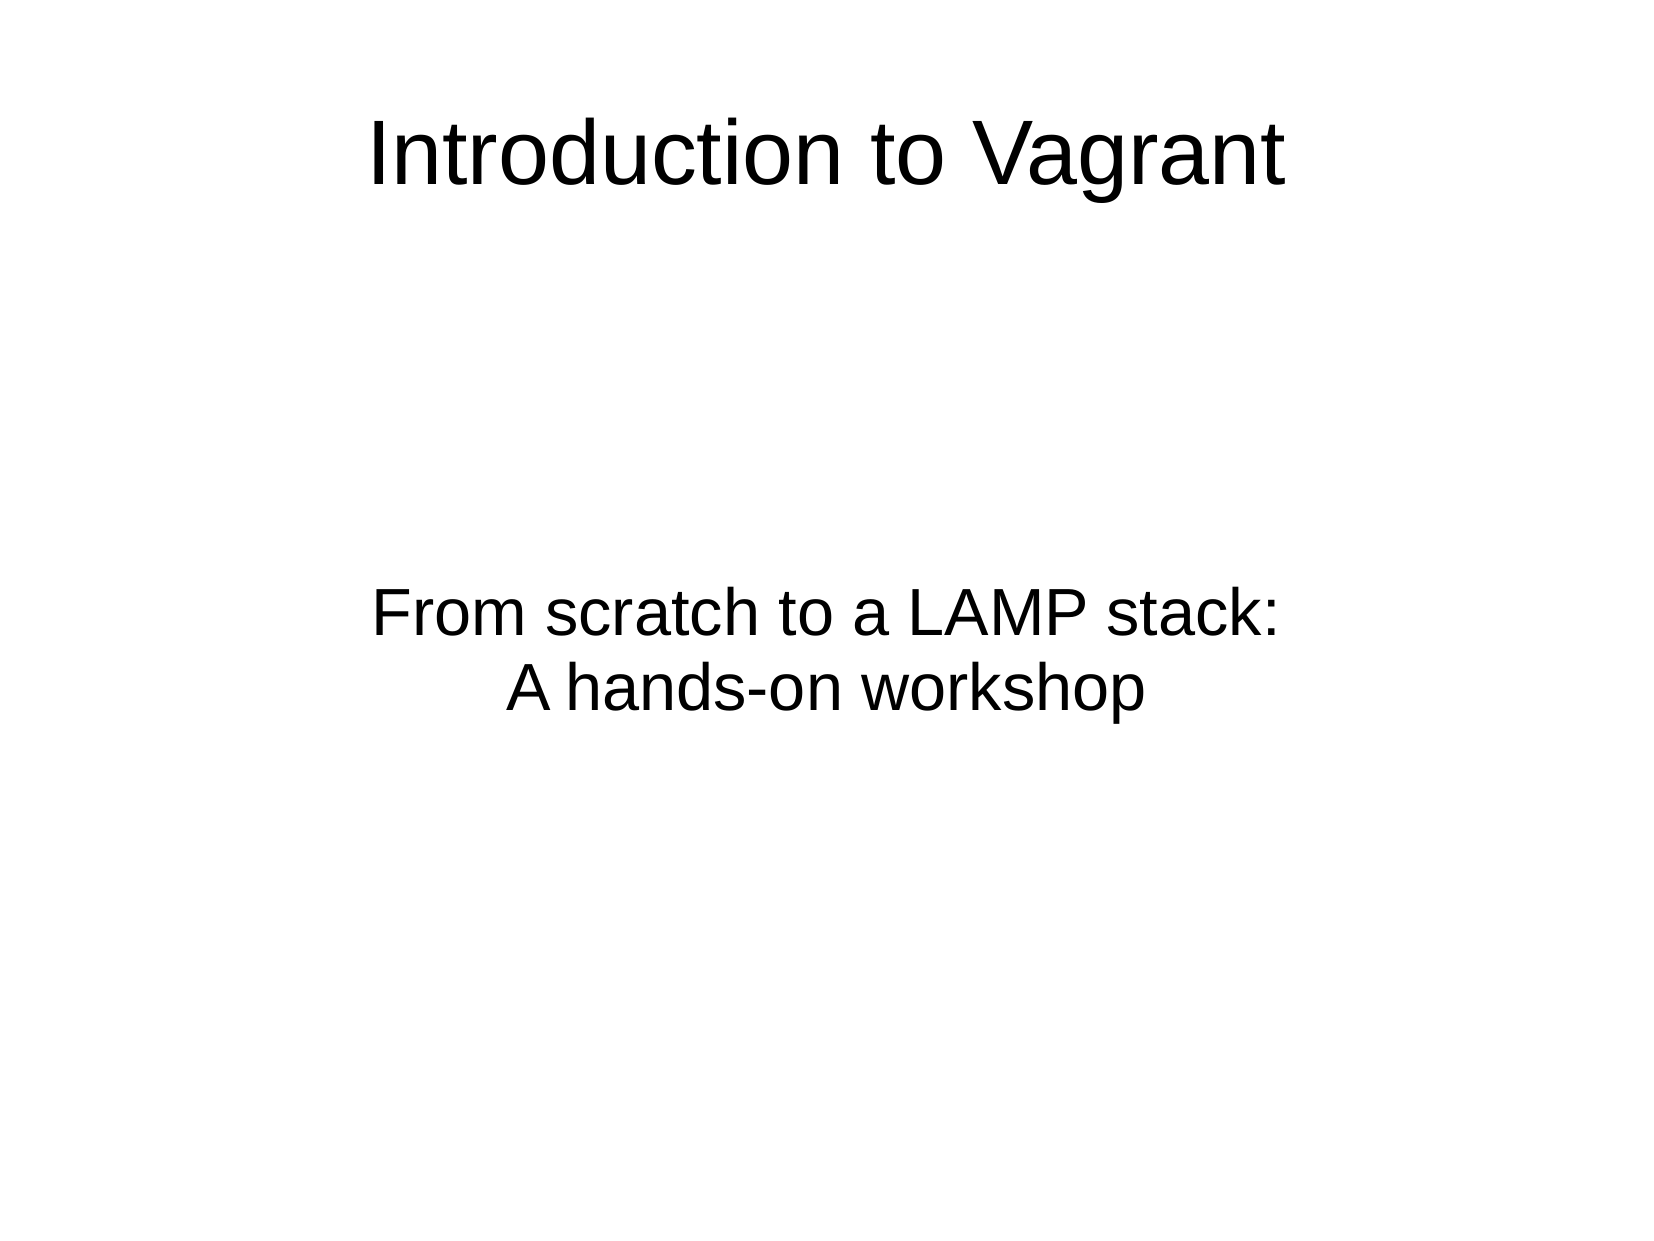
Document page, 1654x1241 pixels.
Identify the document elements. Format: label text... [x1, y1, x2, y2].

subtitle From scratch to a LAMP stack: A hands-on workshop [82, 290, 1571, 1010]
title Introduction to Vagrant [82, 49, 1571, 257]
